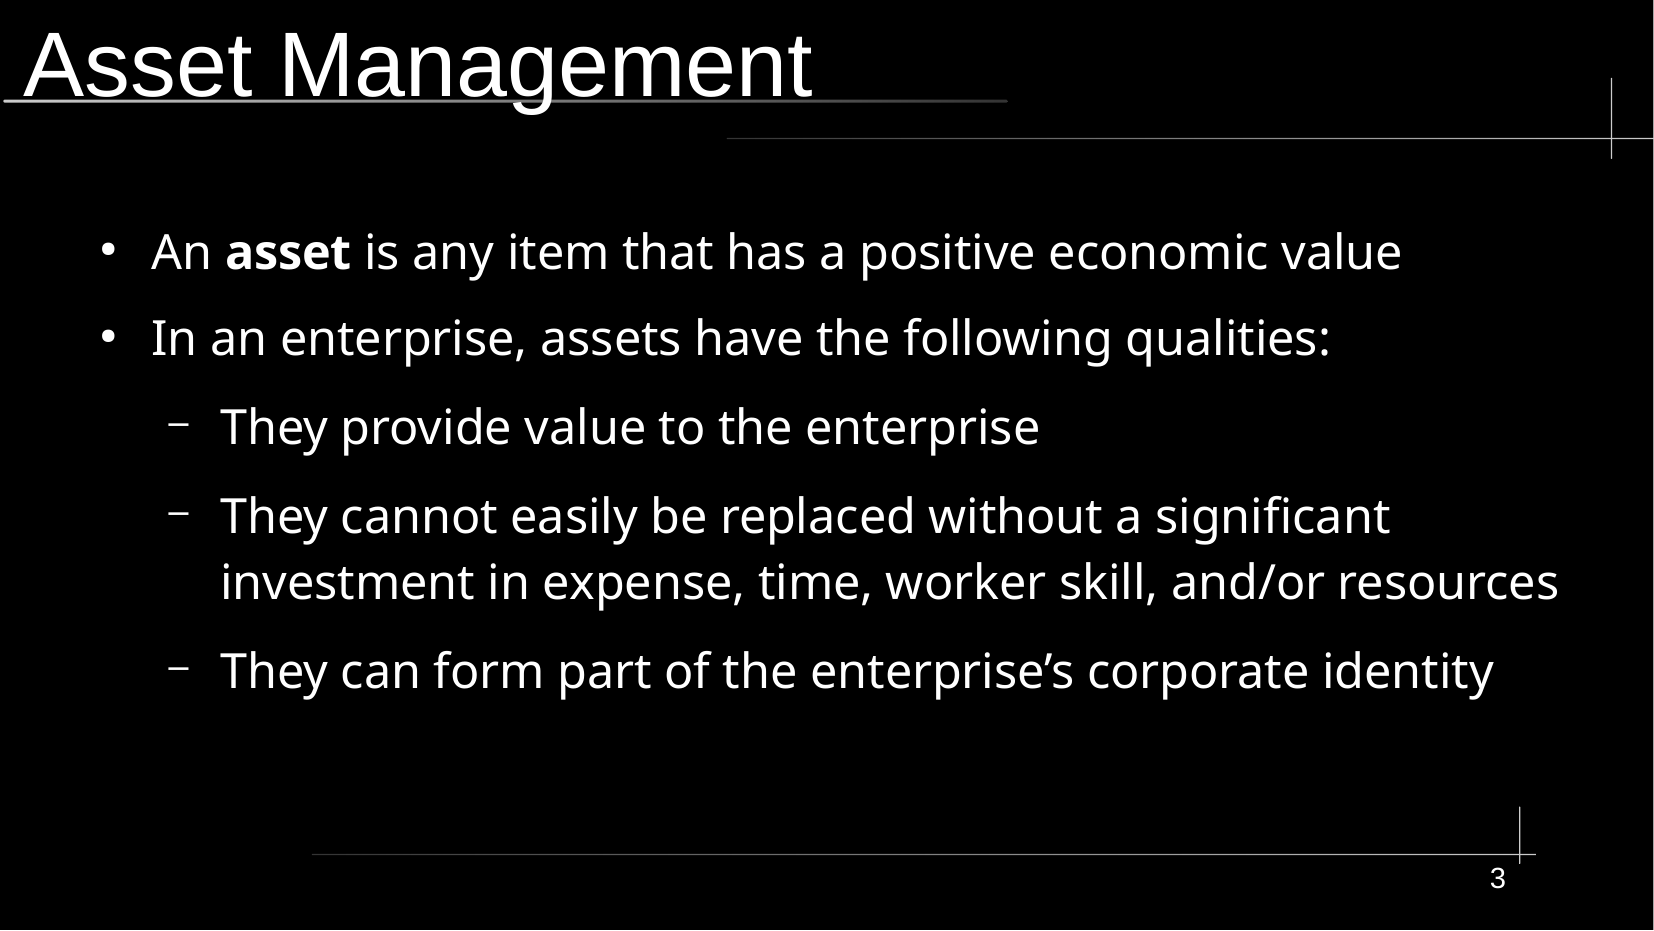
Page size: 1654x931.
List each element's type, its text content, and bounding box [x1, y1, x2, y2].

list An asset is any item that has a positive economic value In an enterprise, assets have the following qualities: They provide value to the enterprise They cannot easily be replaced without a significant investment in expense, time, worker skill, and/or resources They can form part of the enterprise’s corporate identity [82, 217, 1571, 758]
title Asset Management [23, 11, 1589, 119]
